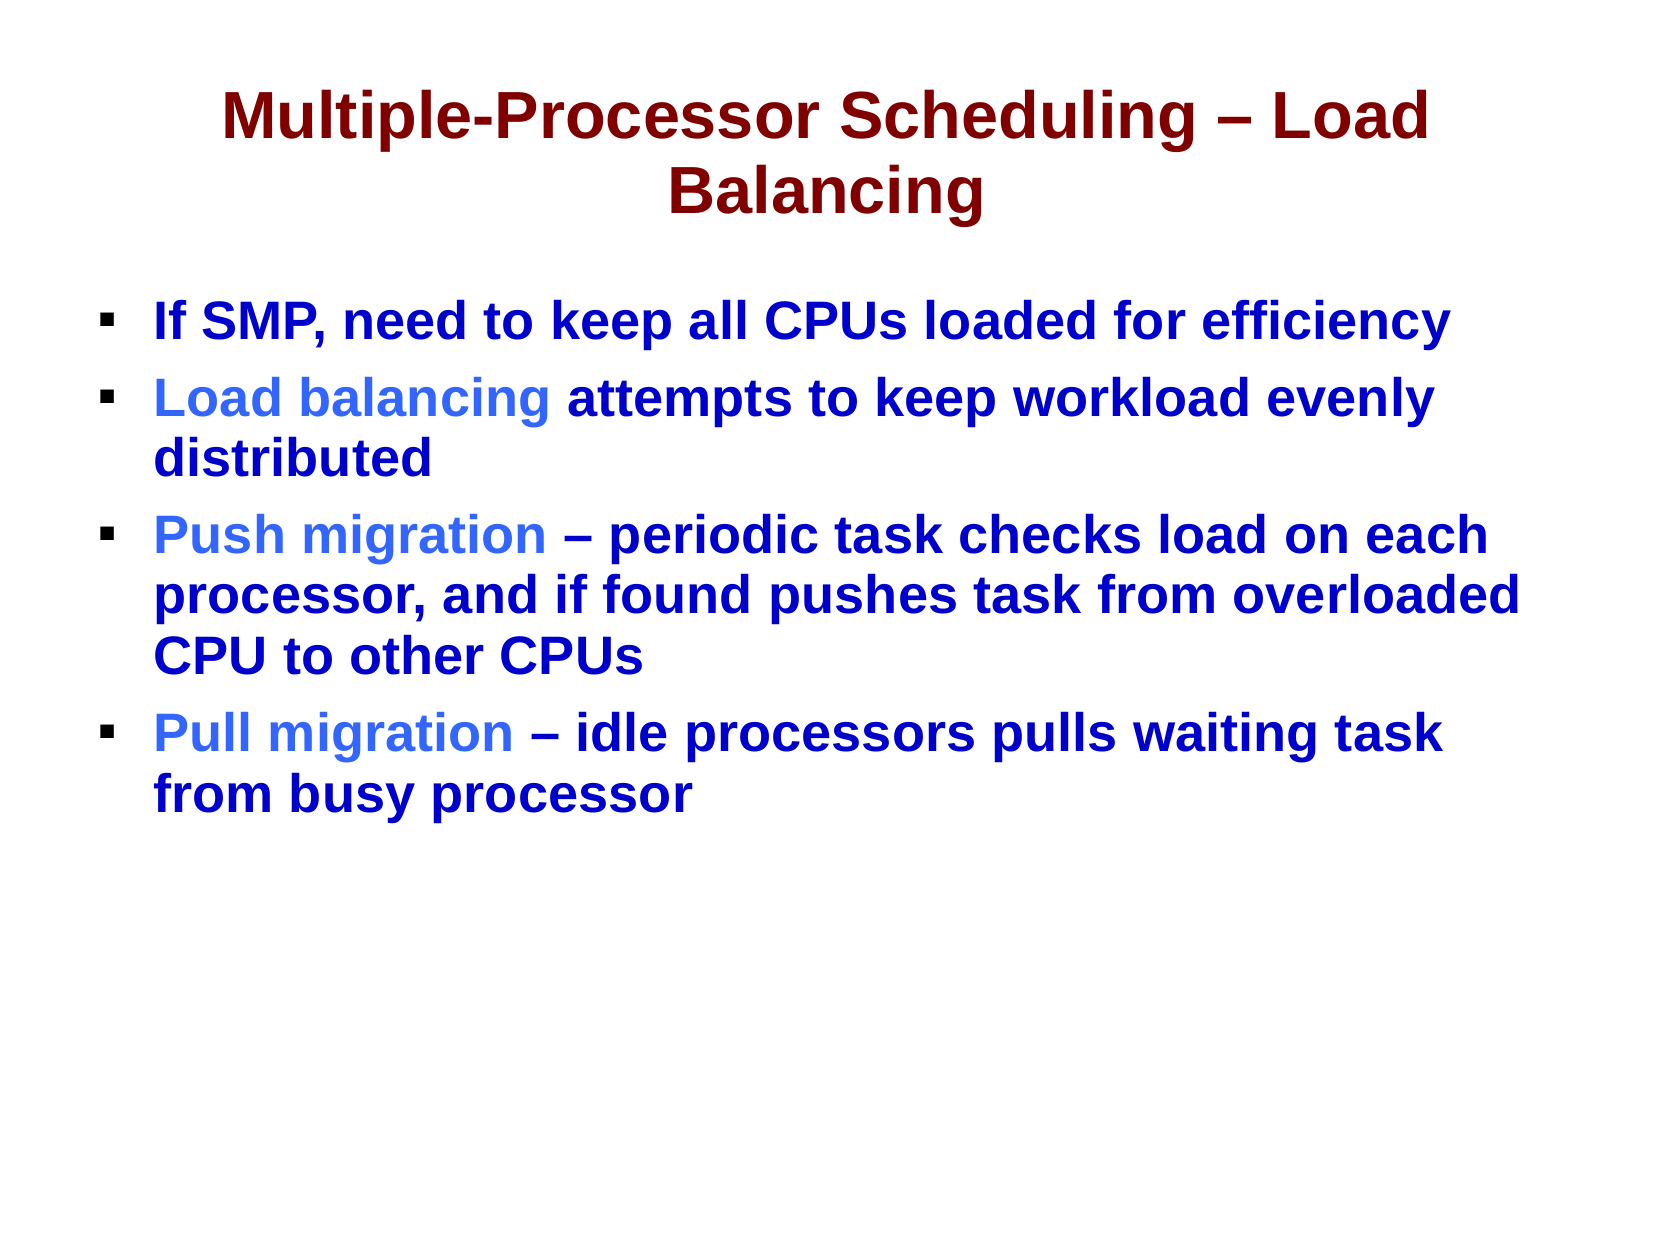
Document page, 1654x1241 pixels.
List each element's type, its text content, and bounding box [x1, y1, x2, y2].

title Multiple-Processor Scheduling – Load Balancing [82, 49, 1571, 257]
list If SMP, need to keep all CPUs loaded for efficiency Load balancing attempts to keep workload evenly distributed Push migration – periodic task checks load on each processor, and if found pushes task from overloaded CPU to other CPUs Pull migration – idle processors pulls waiting task from busy processor [82, 290, 1571, 1010]
